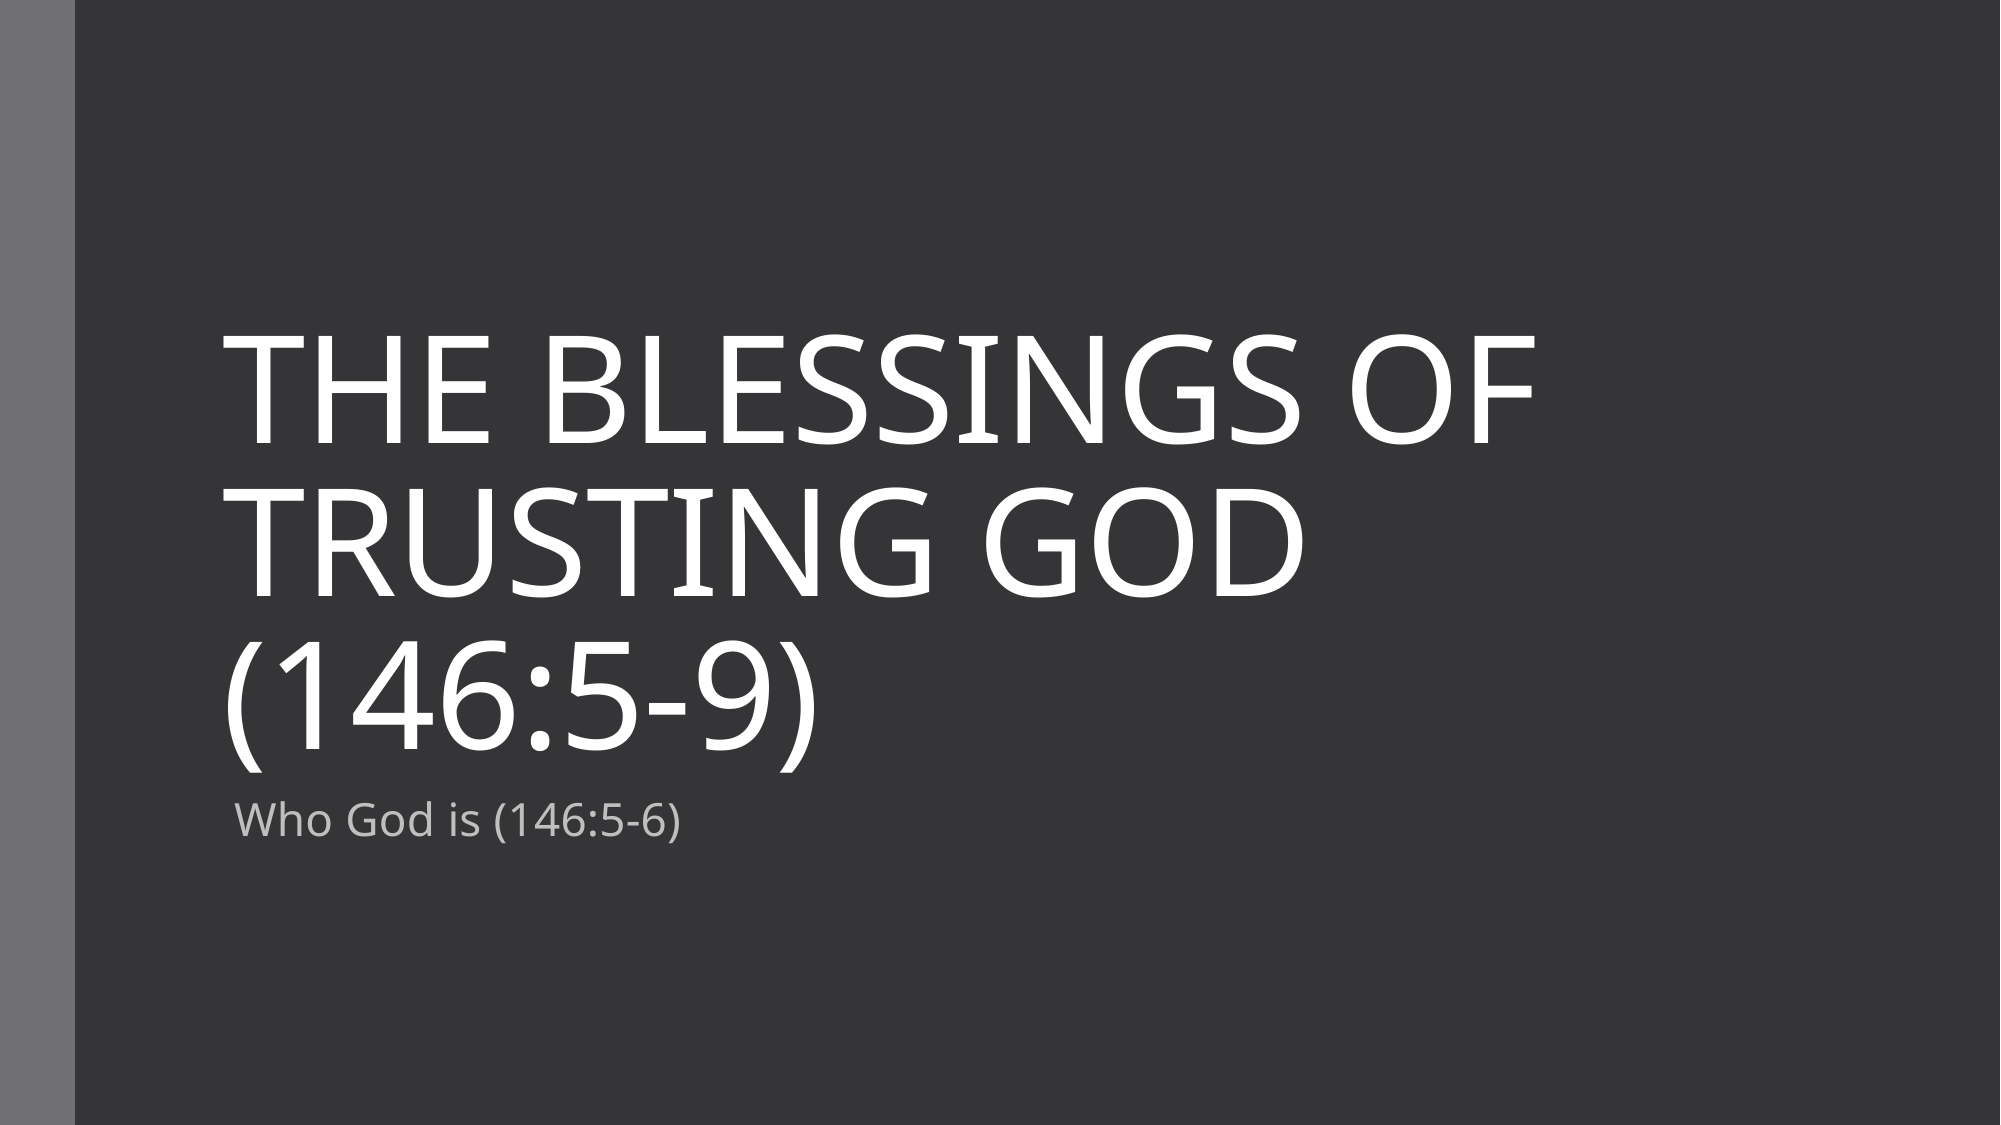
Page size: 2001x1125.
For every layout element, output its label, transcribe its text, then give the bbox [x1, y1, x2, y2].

subtitle Who God is (146:5-6) [206, 787, 1752, 1066]
title THE BLESSINGS OF TRUSTING GOD (146:5-9) [206, 124, 1752, 787]
